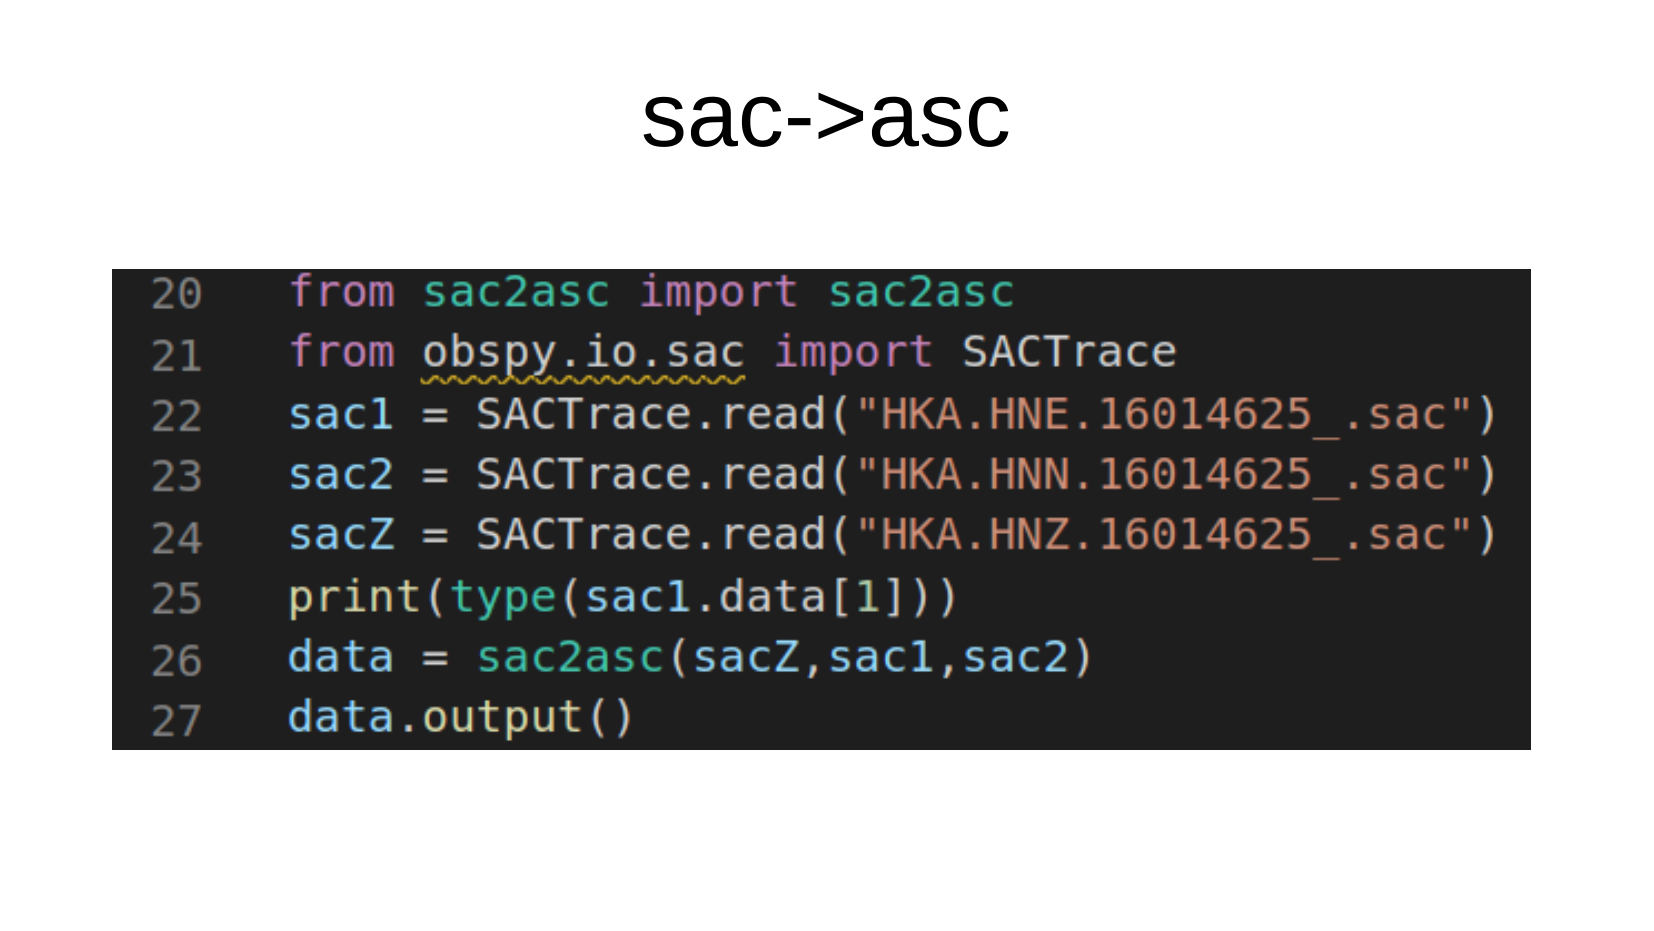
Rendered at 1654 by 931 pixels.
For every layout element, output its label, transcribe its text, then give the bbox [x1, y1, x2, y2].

title sac->asc [82, 37, 1571, 193]
picture [112, 269, 1531, 751]
